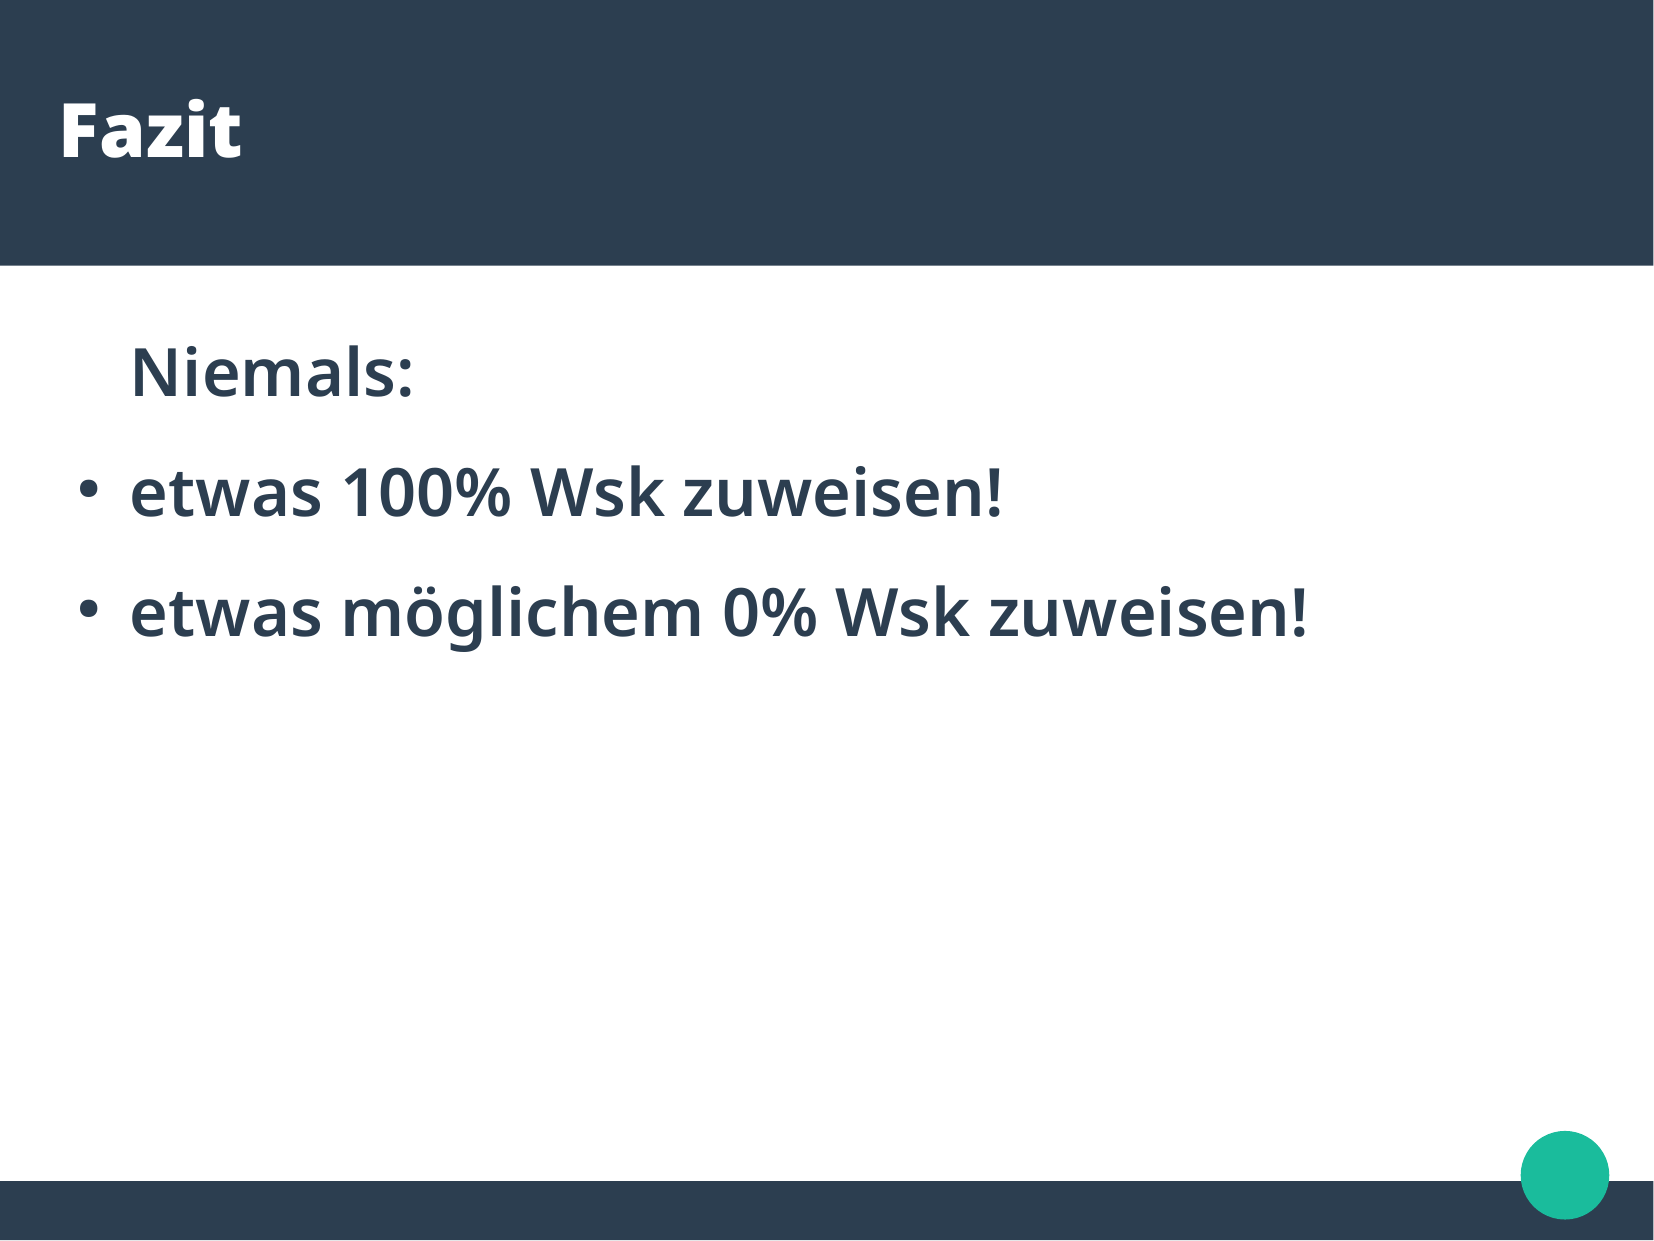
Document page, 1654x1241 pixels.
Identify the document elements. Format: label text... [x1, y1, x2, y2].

list Niemals: etwas 100% Wsk zuweisen! etwas möglichem 0% Wsk zuweisen! [59, 324, 1595, 1152]
title Fazit [59, 49, 1595, 207]
